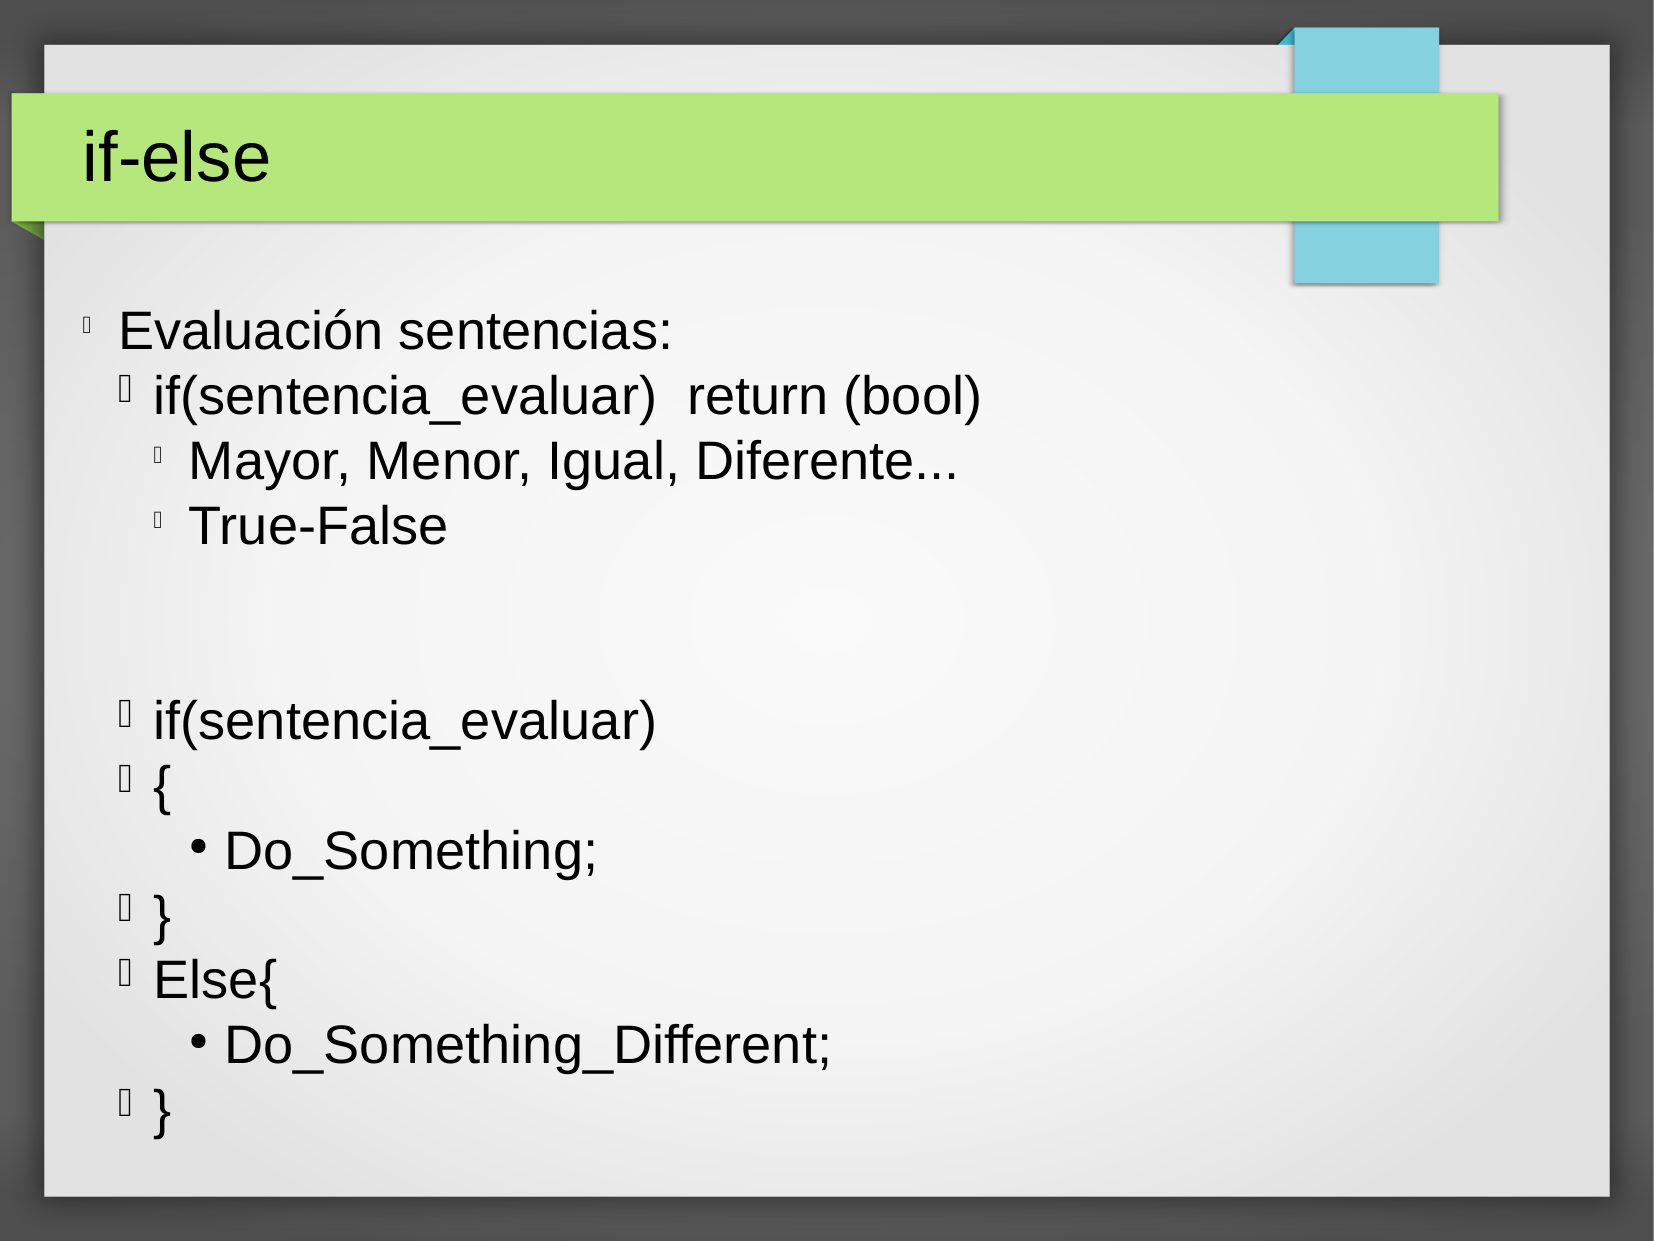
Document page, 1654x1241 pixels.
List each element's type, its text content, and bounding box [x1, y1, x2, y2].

text_box if-else [82, 94, 1264, 213]
text_box Evaluación sentencias: if(sentencia_evaluar) return (bool) Mayor, Menor, Igual, Diferente... True-False if(sentencia_evaluar) { Do_Something; } Else{ Do_Something_Different; } [82, 295, 1571, 1015]
picture [0, 0, 1654, 1241]
